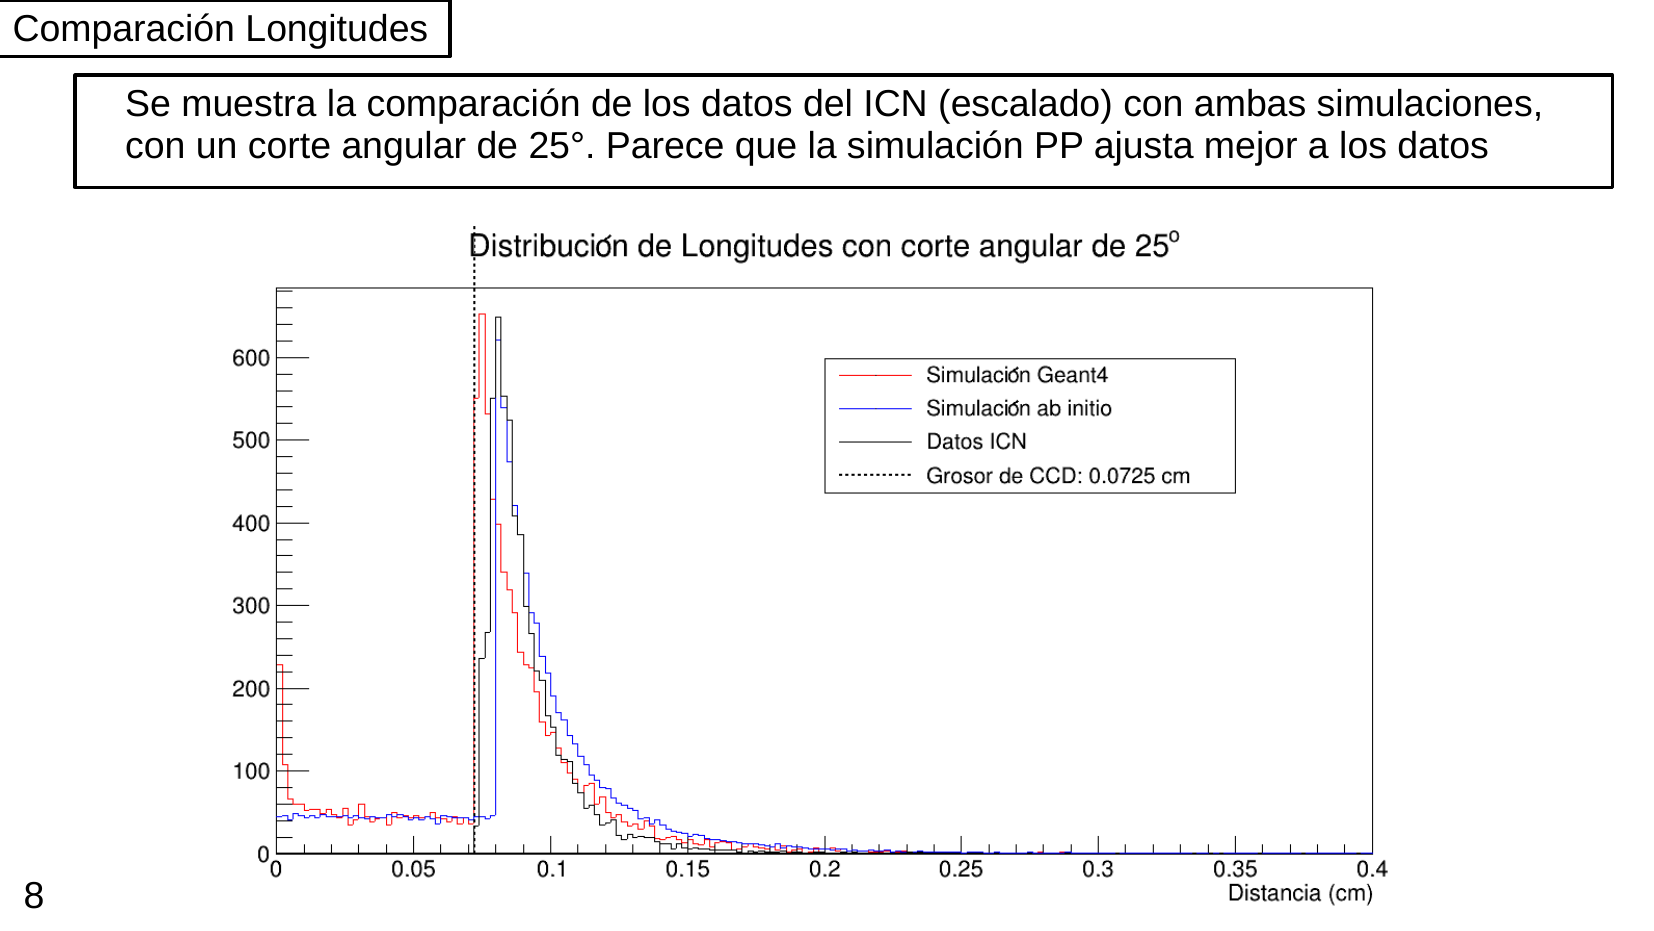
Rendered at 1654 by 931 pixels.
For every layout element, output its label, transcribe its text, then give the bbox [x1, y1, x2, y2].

picture [225, 224, 1397, 913]
text_box Se muestra la comparación de los datos del ICN (escalado) con ambas simulaciones, con un corte angular de 25°. Parece que la simulación PP ajusta mejor a los datos [75, 75, 1613, 188]
text_box Comparación Longitudes [0, 0, 451, 57]
text_box <number> [8, 867, 638, 931]
